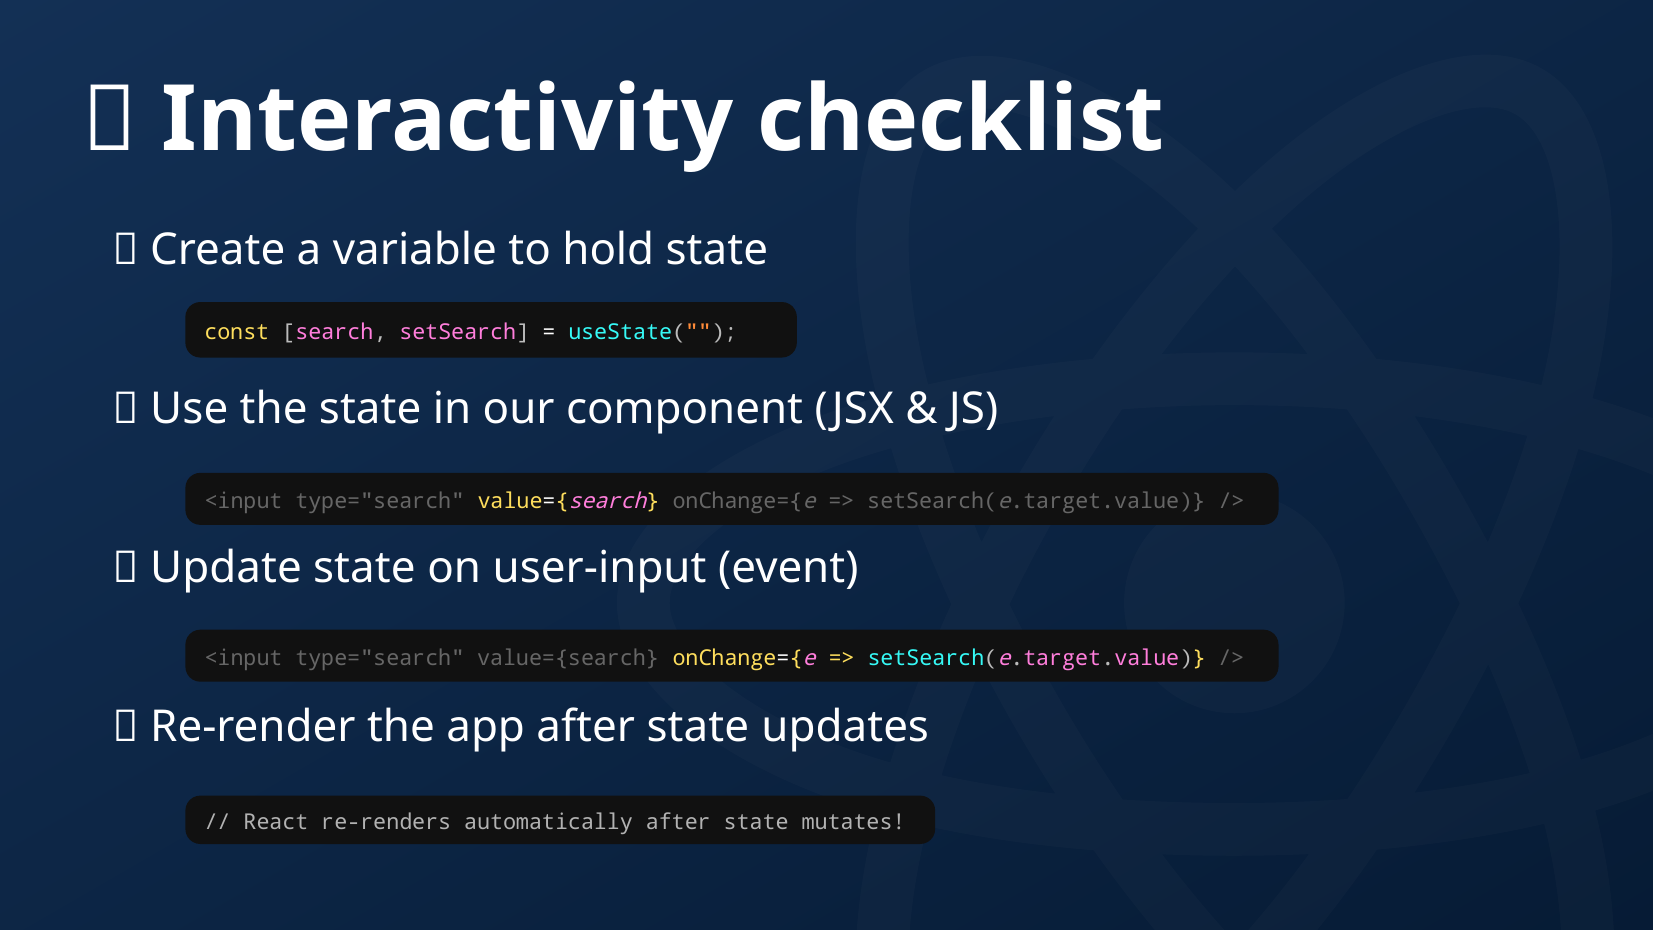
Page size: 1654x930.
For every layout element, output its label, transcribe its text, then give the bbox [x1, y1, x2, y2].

title 📃 Interactivity checklist [82, 37, 1571, 193]
text_box const [search, setSearch] = useState(""); [185, 302, 797, 358]
list ✅ Create a variable to hold state ✅ Use the state in our component (JSX & JS) ✅ Update state on user-input (event) ✅ Re-render the app after state updates [82, 217, 1571, 757]
text_box <input type="search" value={search} onChange={e => setSearch(e.target.value)} /> [185, 629, 1279, 682]
text_box <input type="search" value={search} onChange={e => setSearch(e.target.value)} /> [185, 472, 1279, 525]
text_box // React re-renders automatically after state mutates! [185, 795, 936, 845]
